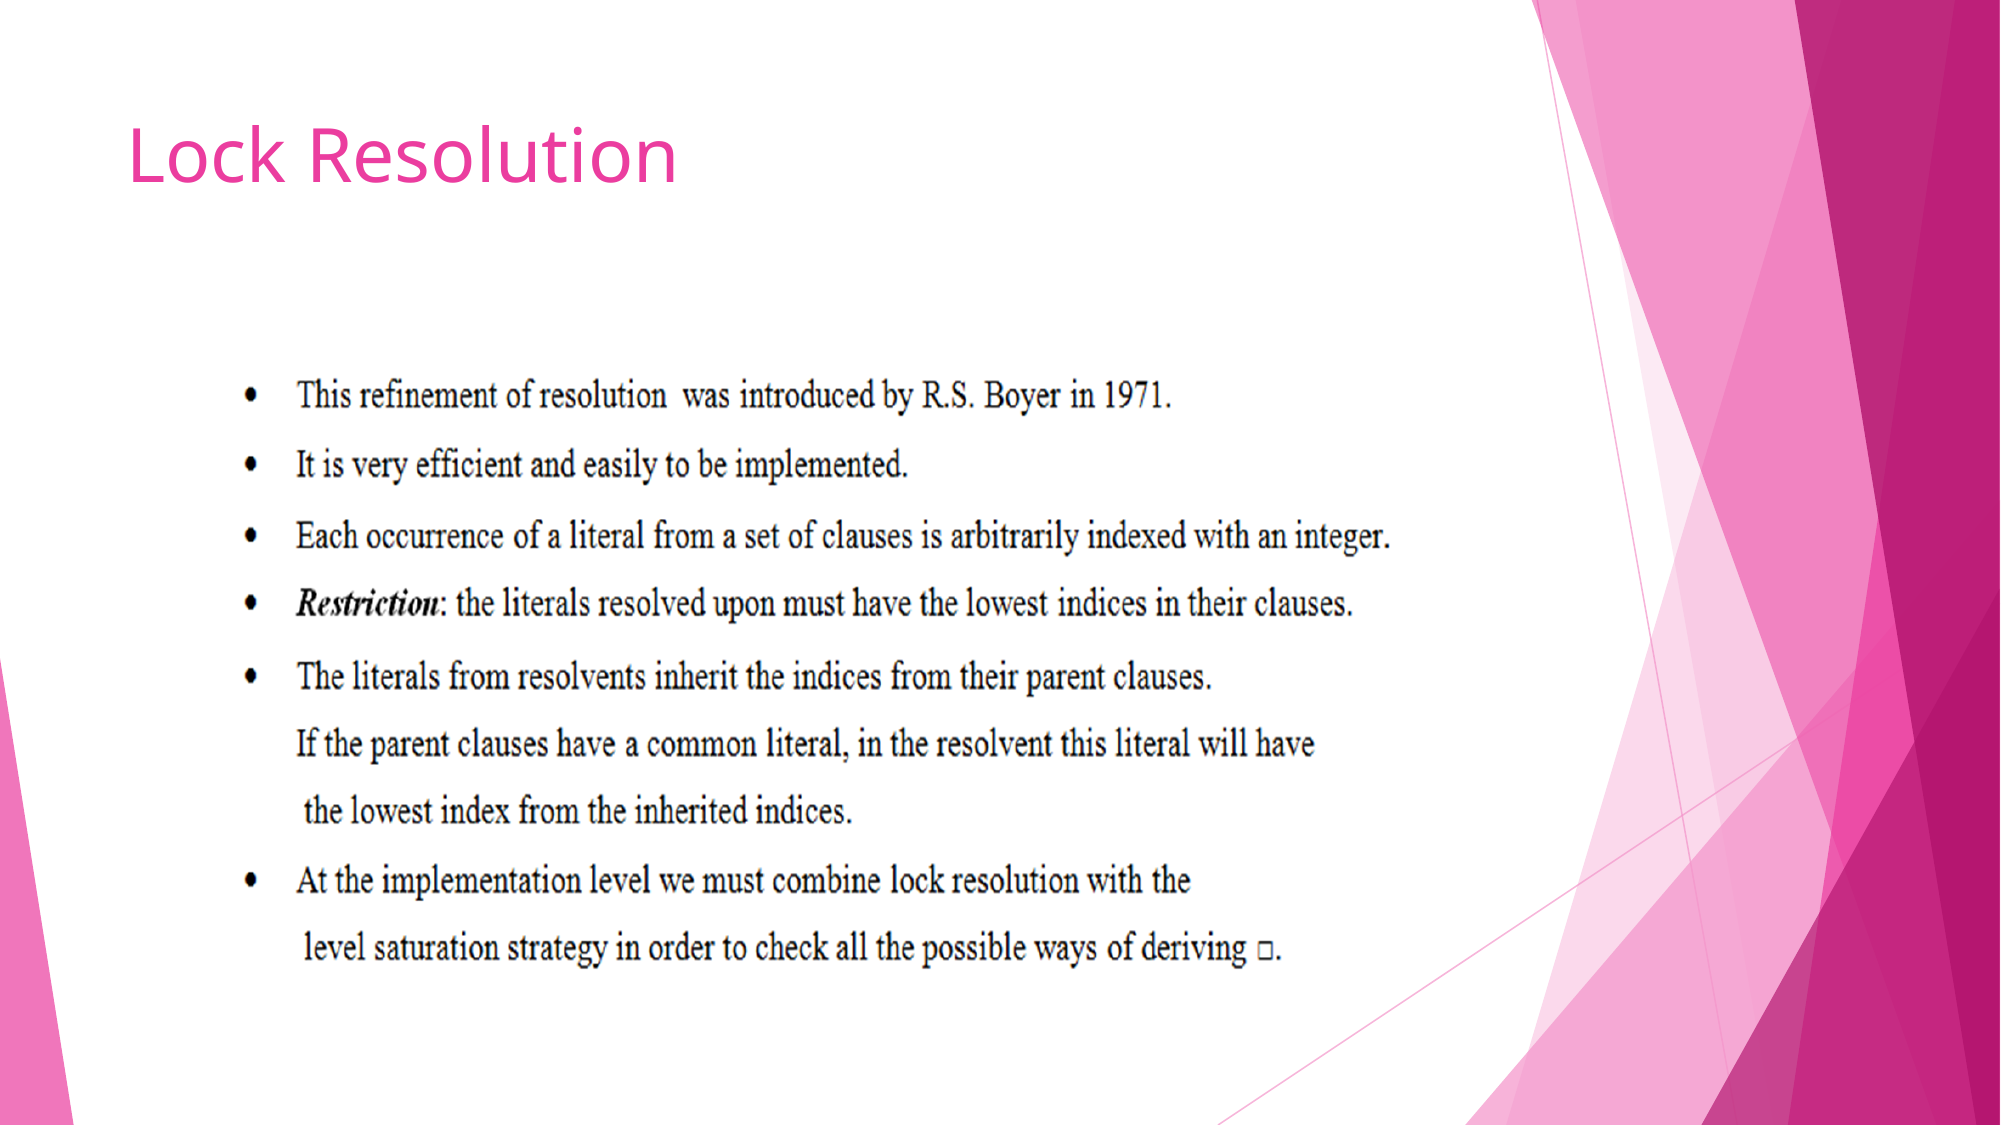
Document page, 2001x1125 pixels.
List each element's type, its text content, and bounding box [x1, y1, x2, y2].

title Lock Resolution [111, 99, 1522, 317]
picture [237, 354, 1395, 992]
